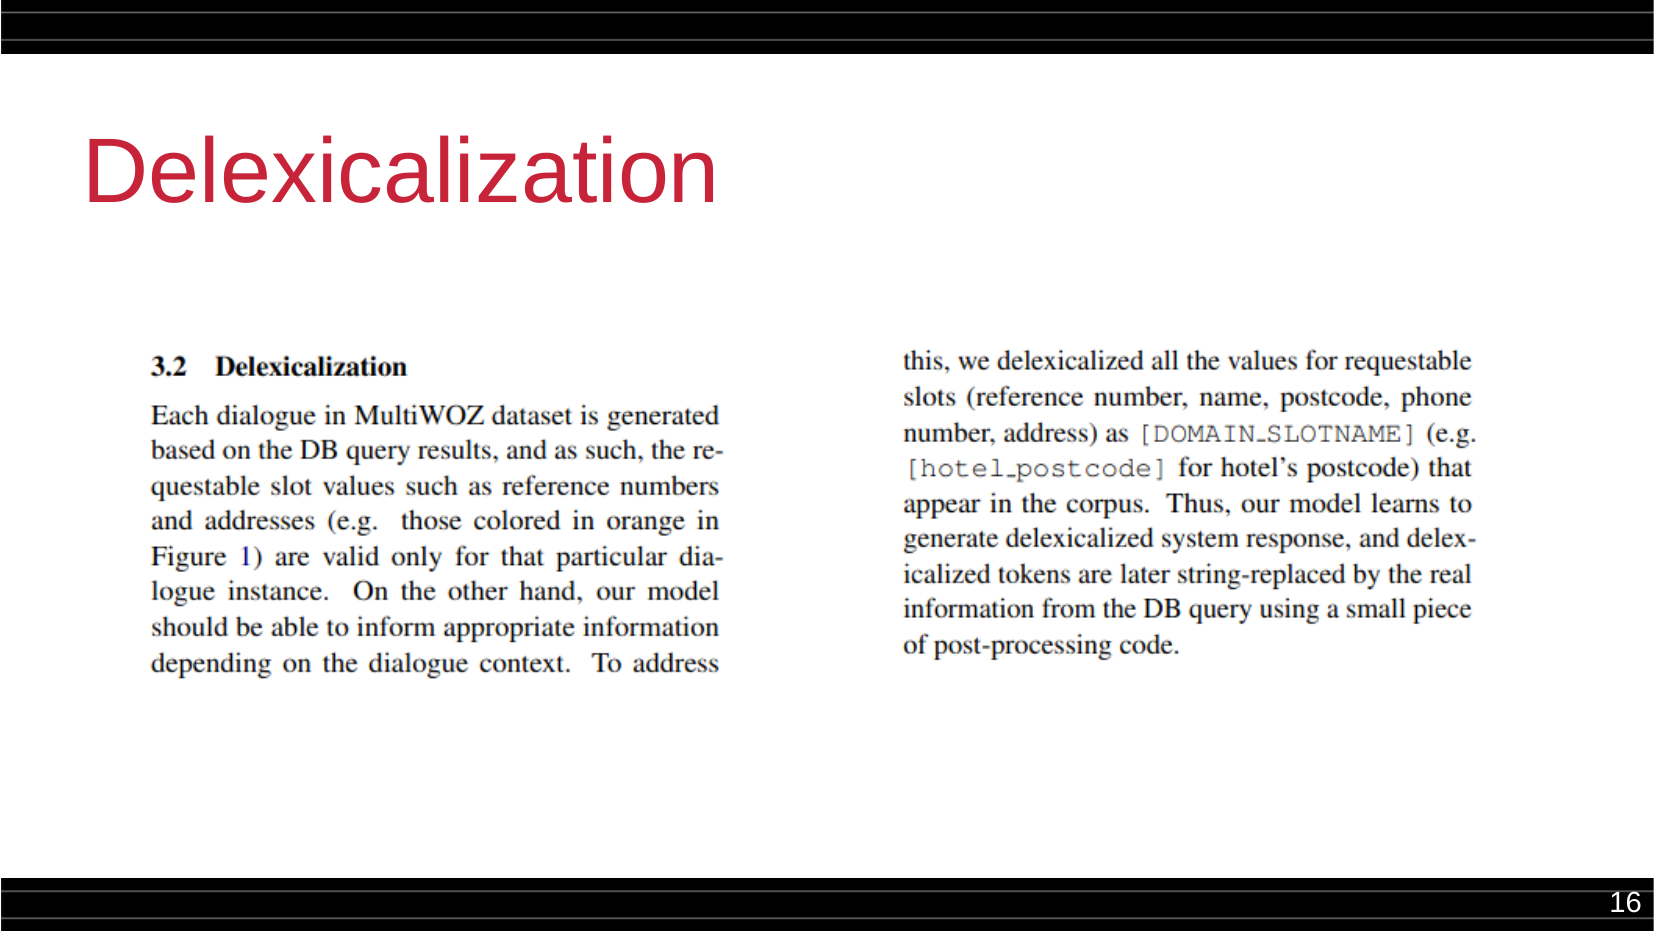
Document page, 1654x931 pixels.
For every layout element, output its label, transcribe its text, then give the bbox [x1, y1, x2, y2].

picture [900, 329, 1502, 679]
picture [120, 329, 745, 702]
picture [1, 0, 1654, 54]
picture [1, 878, 1654, 931]
title Delexicalization [82, 92, 1571, 249]
